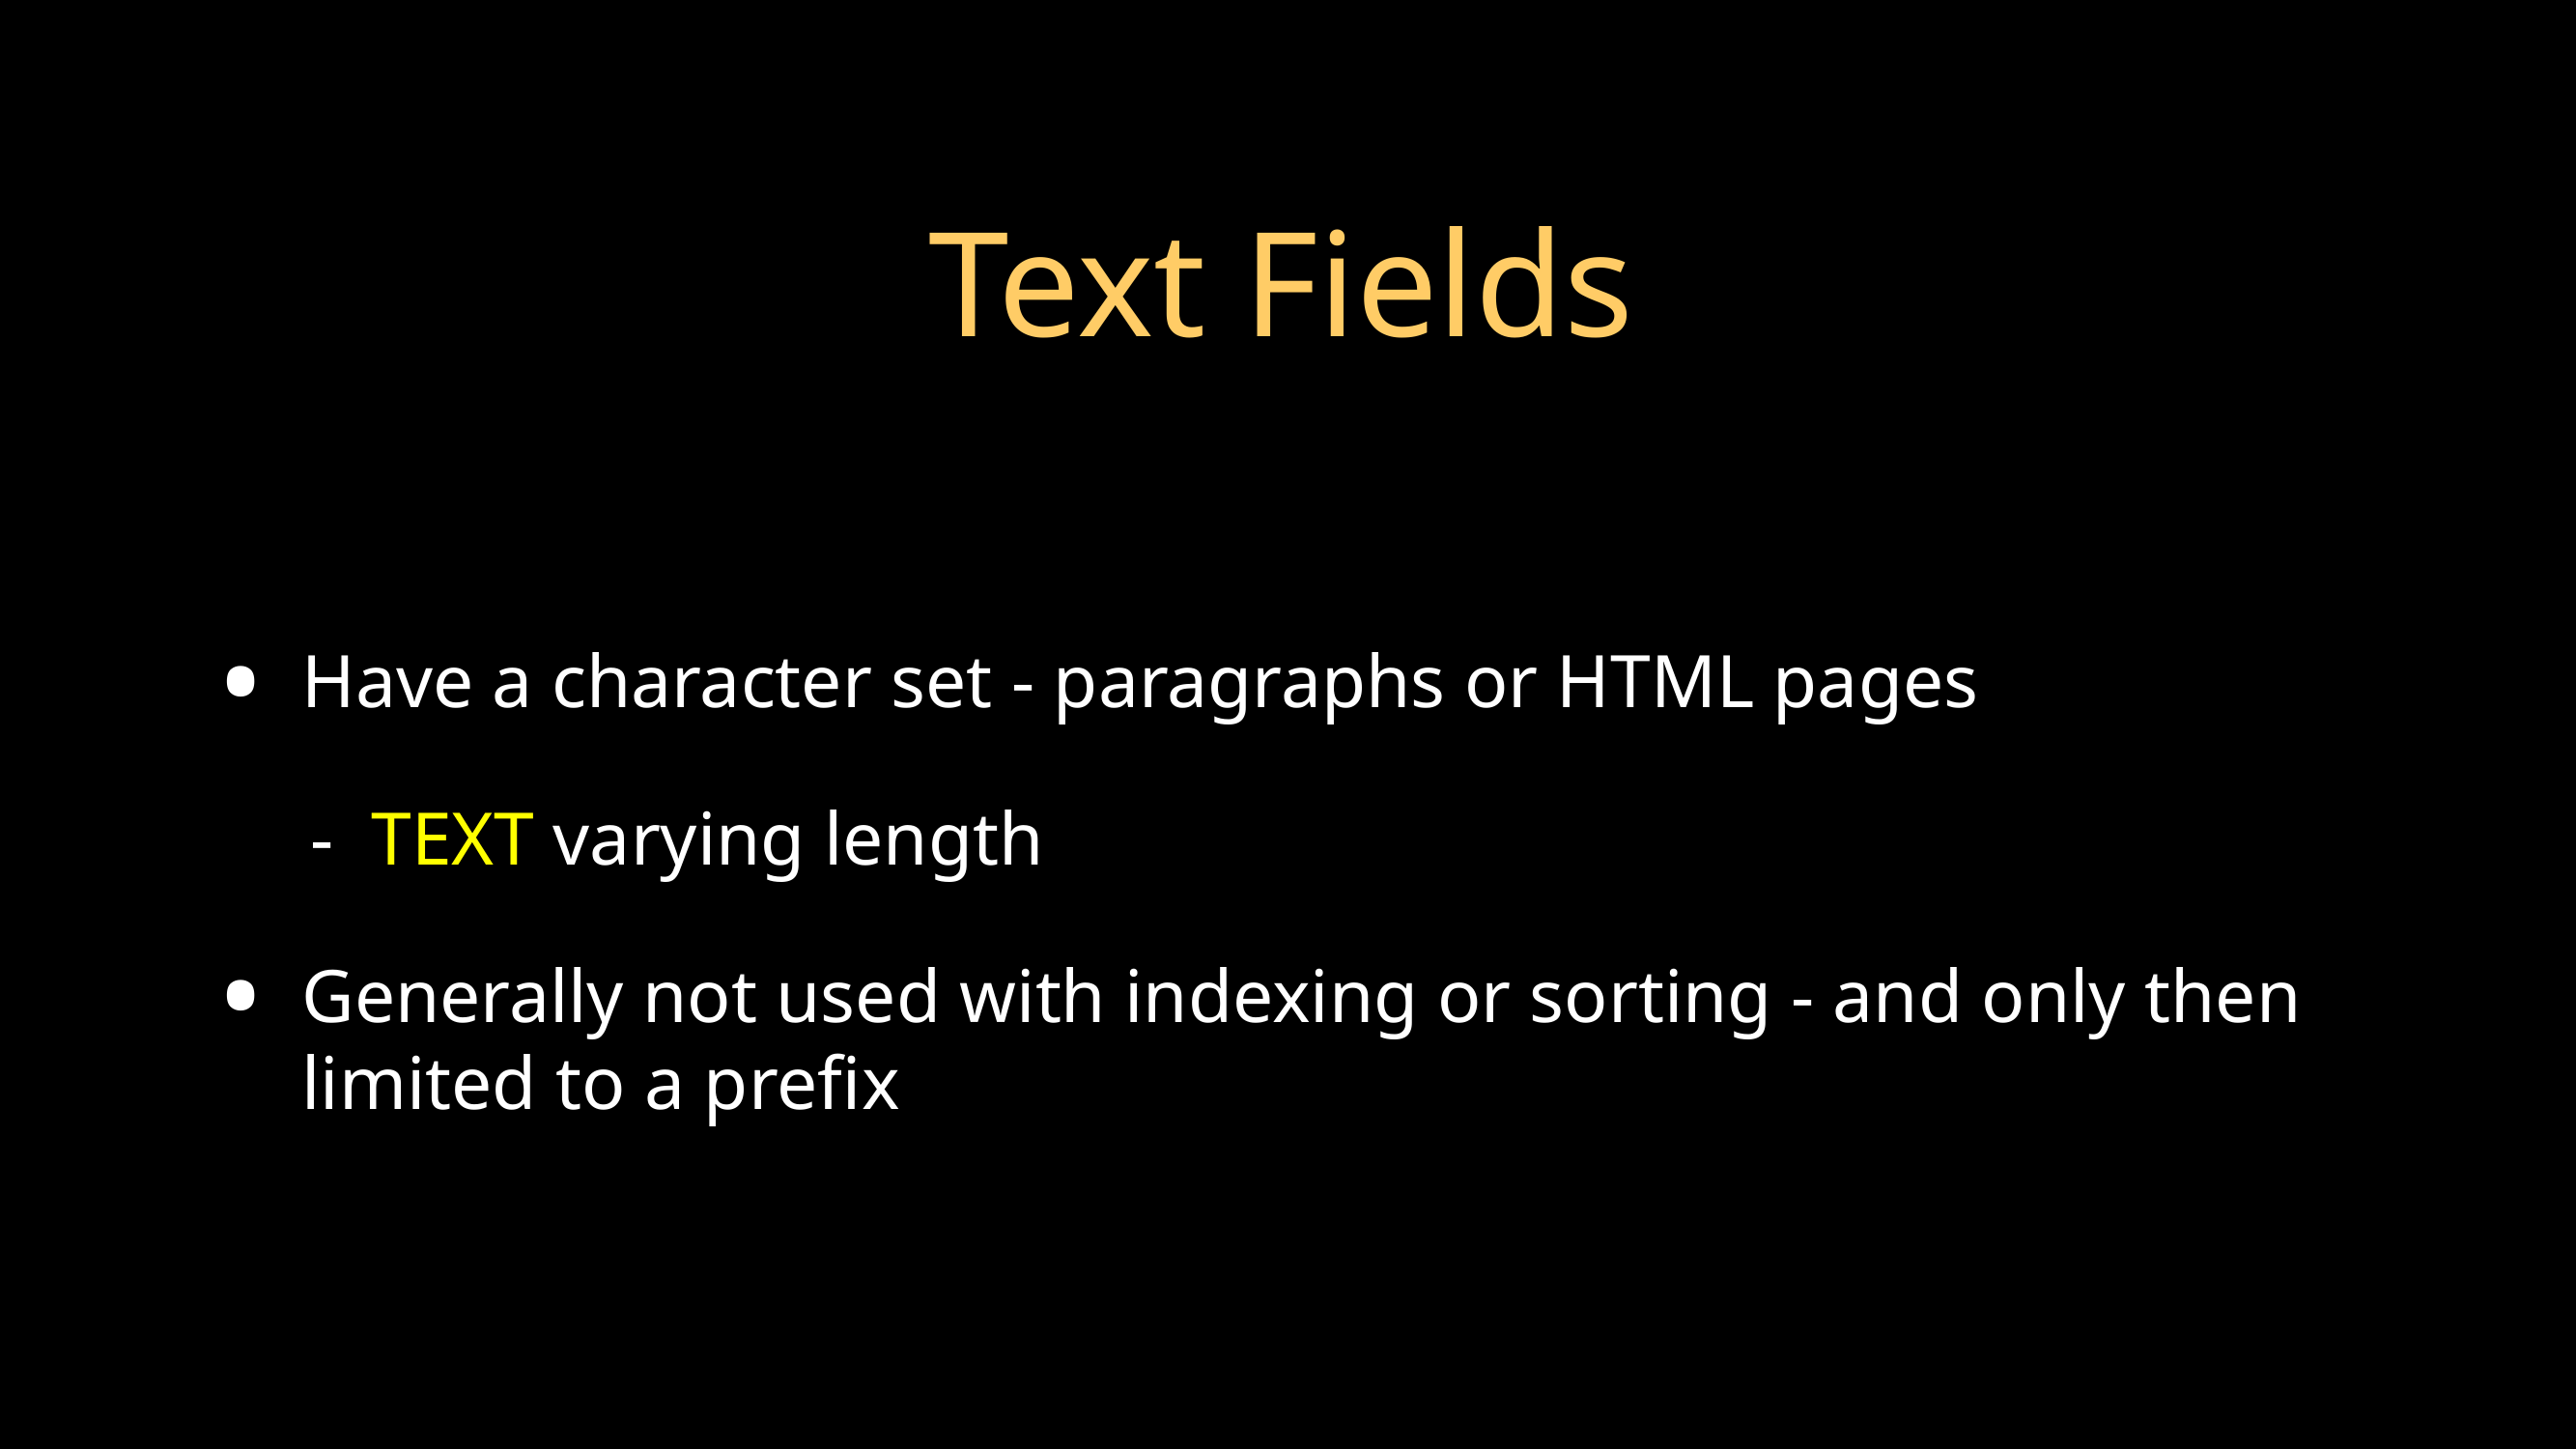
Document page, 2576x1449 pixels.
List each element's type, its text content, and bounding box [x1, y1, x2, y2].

list Have a character set - paragraphs or HTML pages - TEXT varying length Generally not used with indexing or sorting - and only then limited to a prefix [177, 337, 2386, 1421]
title Text Fields [177, 96, 2386, 337]
